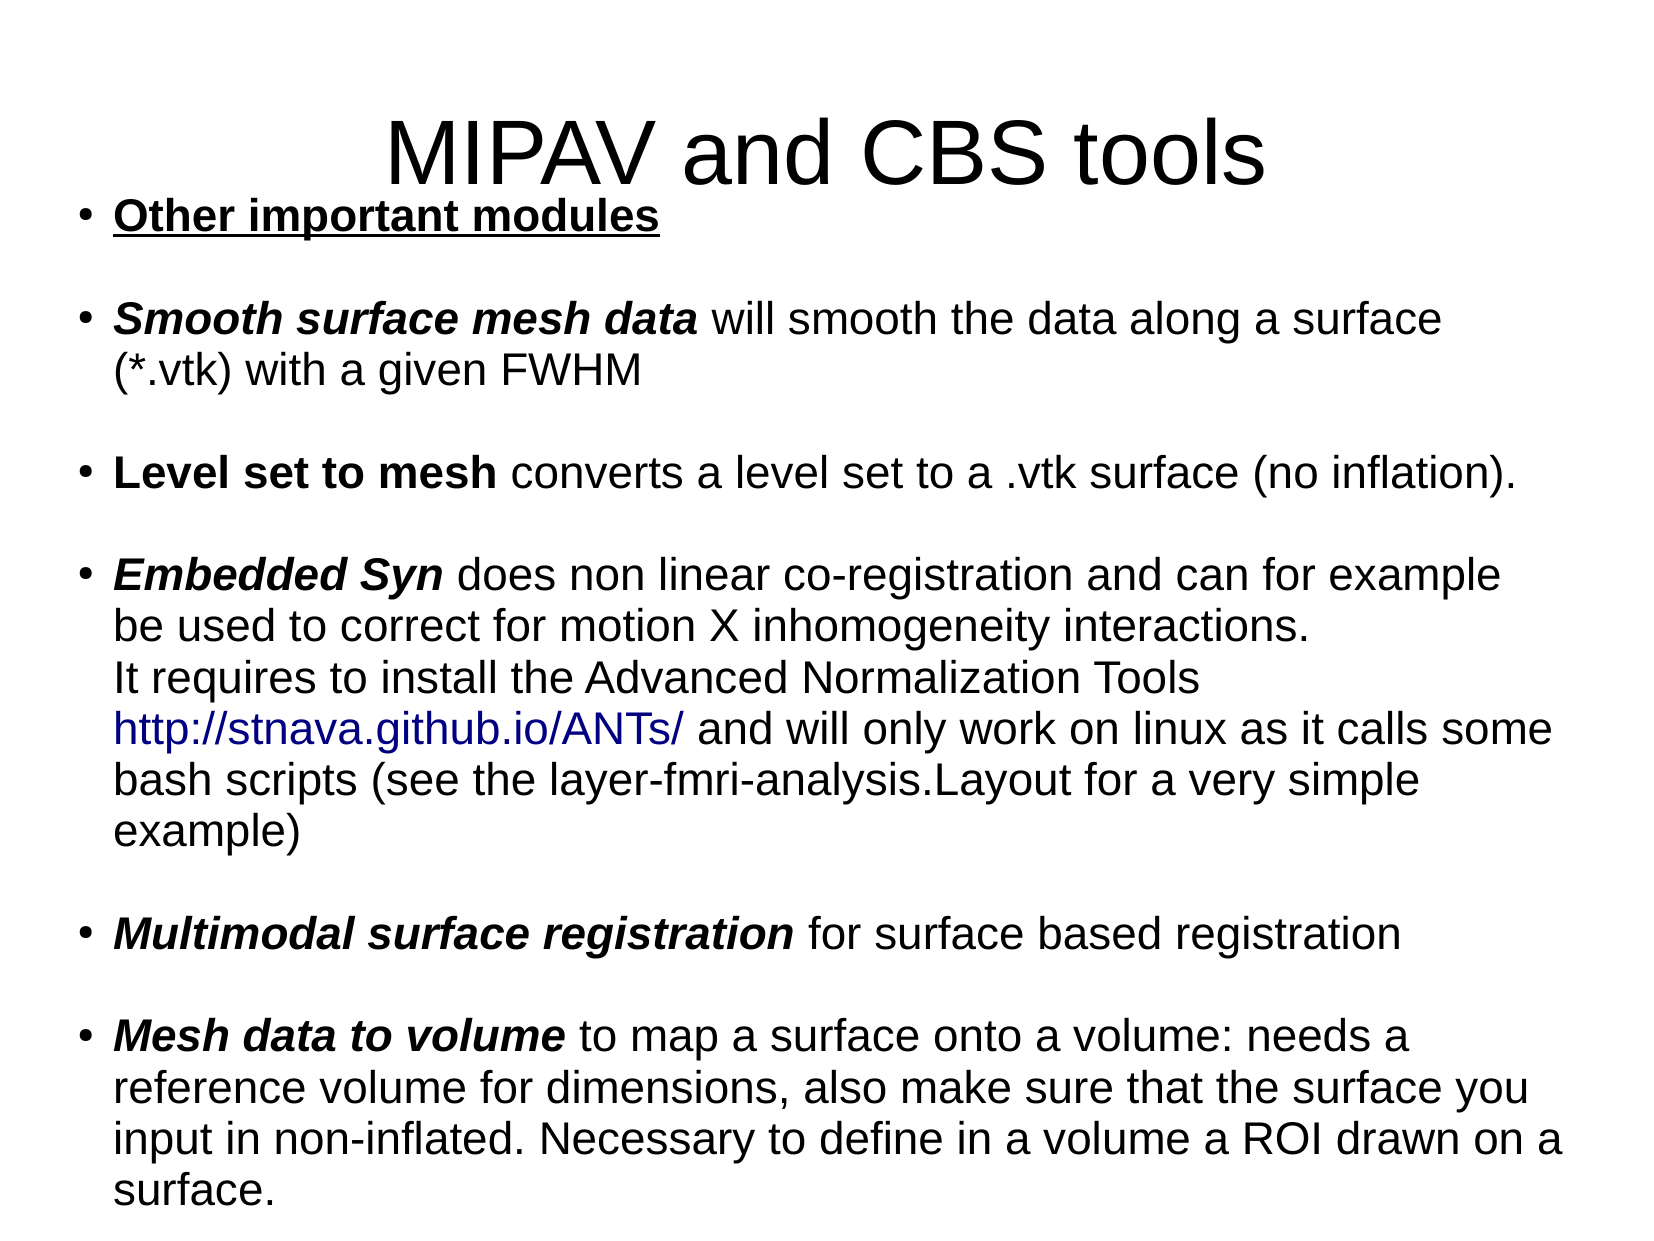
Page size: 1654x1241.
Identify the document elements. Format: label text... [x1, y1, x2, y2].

text_box Other important modules Smooth surface mesh data will smooth the data along a surface (*.vtk) with a given FWHM Level set to mesh converts a level set to a .vtk surface (no inflation). Embedded Syn does non linear co-registration and can for example be used to correct for motion X inhomogeneity interactions. It requires to install the Advanced Normalization Tools http://stnava.github.io/ANTs/ and will only work on linux as it calls some bash scripts (see the layer-fmri-analysis.Layout for a very simple example) Multimodal surface registration for surface based registration Mesh data to volume to map a surface onto a volume: needs a reference volume for dimensions, also make sure that the surface you input in non-inflated. Necessary to define in a volume a ROI drawn on a surface. [77, 190, 1566, 1216]
title MIPAV and CBS tools [82, 49, 1571, 257]
